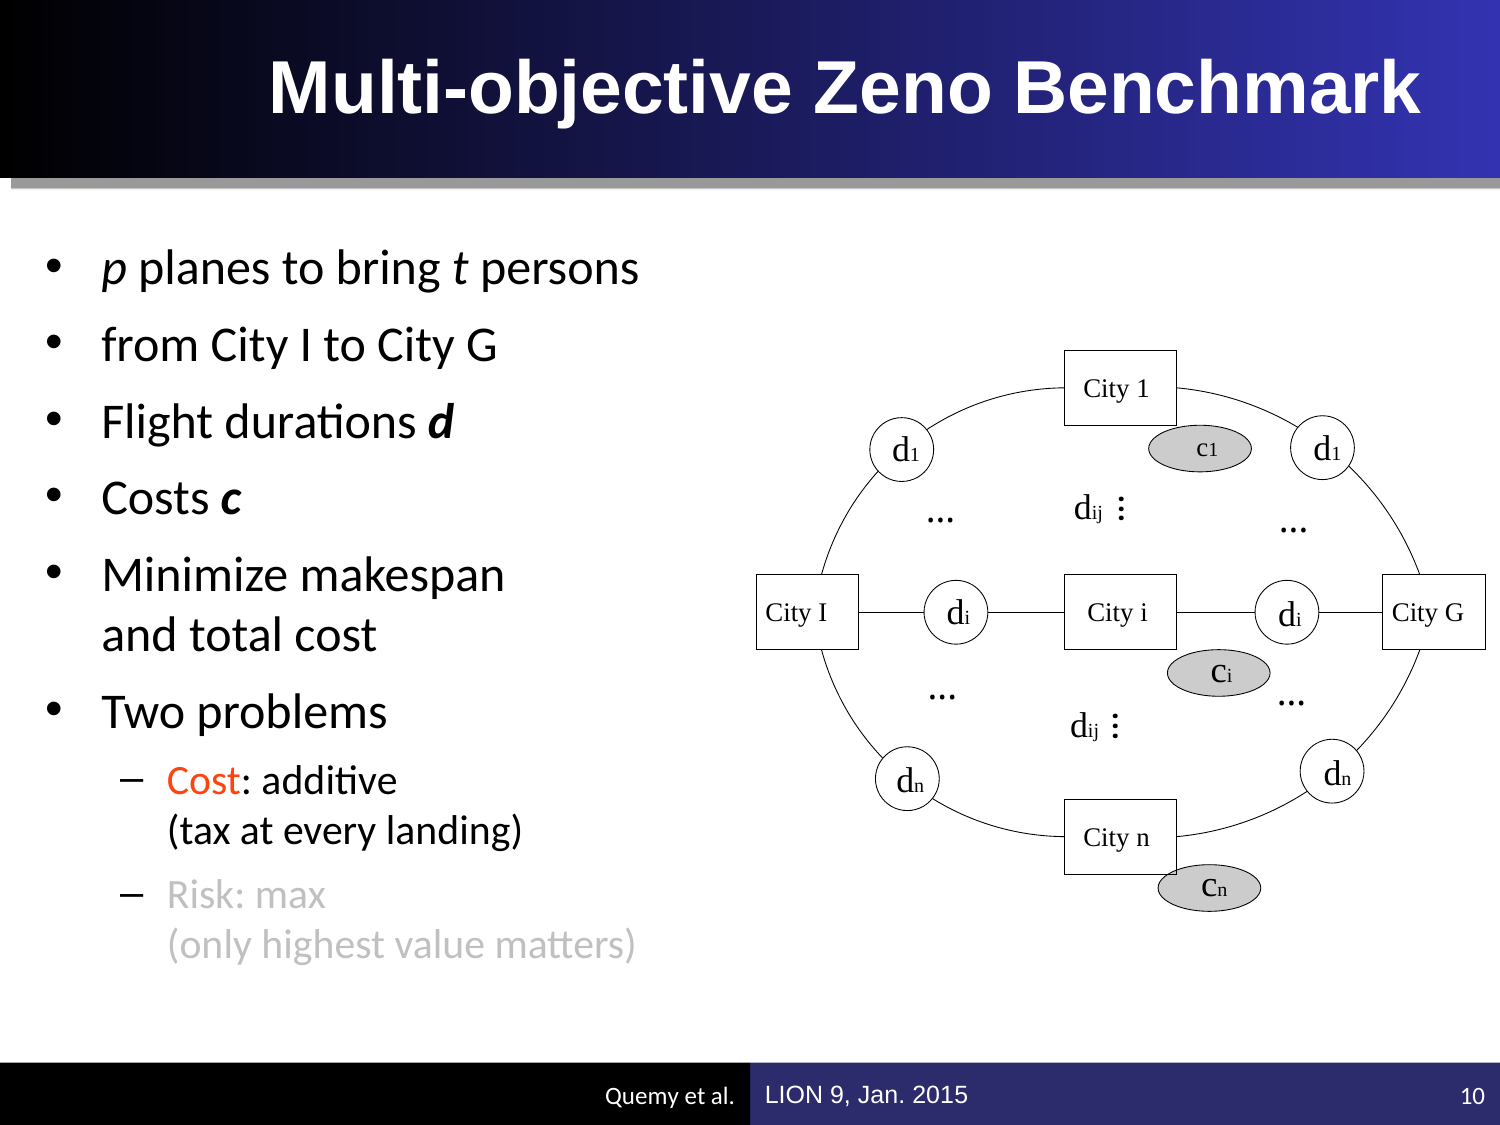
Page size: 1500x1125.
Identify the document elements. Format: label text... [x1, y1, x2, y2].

picture [753, 347, 1491, 920]
list p planes to bring t persons from City I to City G Flight durations d Costs c Minimize makespan and total cost Two problems Cost: additive (tax at every landing) Risk: max (only highest value matters) [30, 227, 1381, 1116]
text_box Multi-objective Zeno Benchmark [254, 31, 1492, 137]
